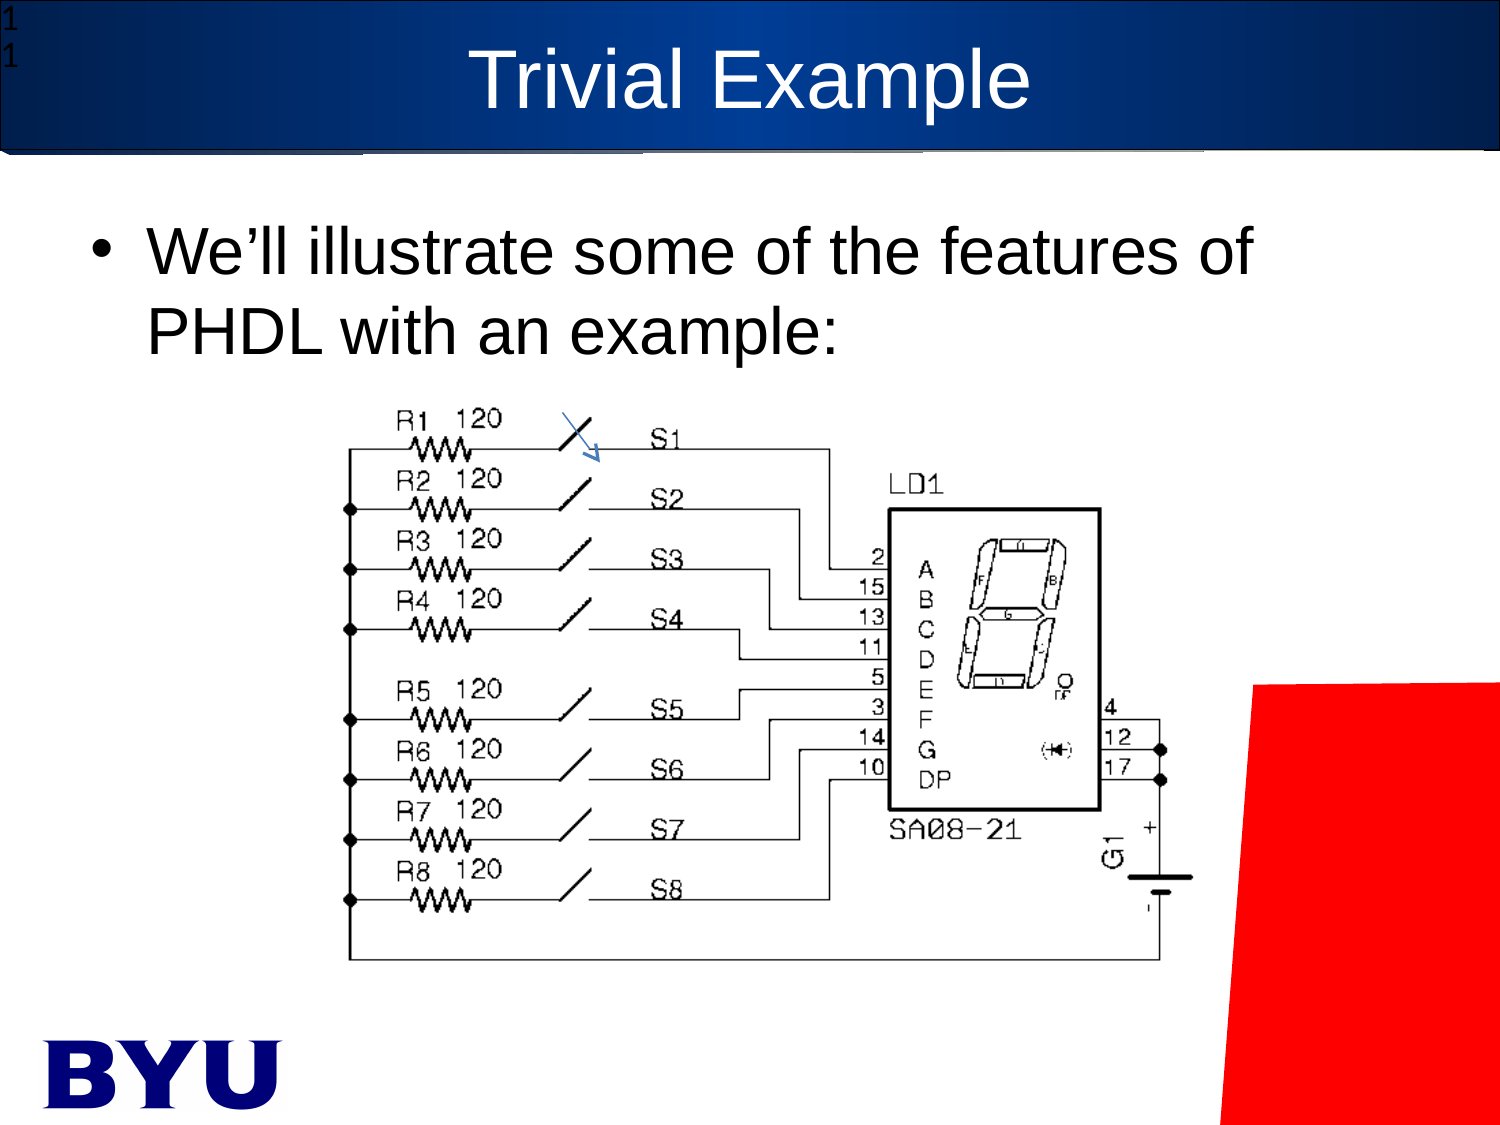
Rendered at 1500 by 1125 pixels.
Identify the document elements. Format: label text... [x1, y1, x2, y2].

picture [37, 1039, 288, 1111]
title Trivial Example [75, 0, 1425, 150]
picture [323, 390, 1200, 988]
text_box [1220, 682, 1500, 1125]
list We’ll illustrate some of the features of PHDL with an example: [75, 200, 1425, 1013]
